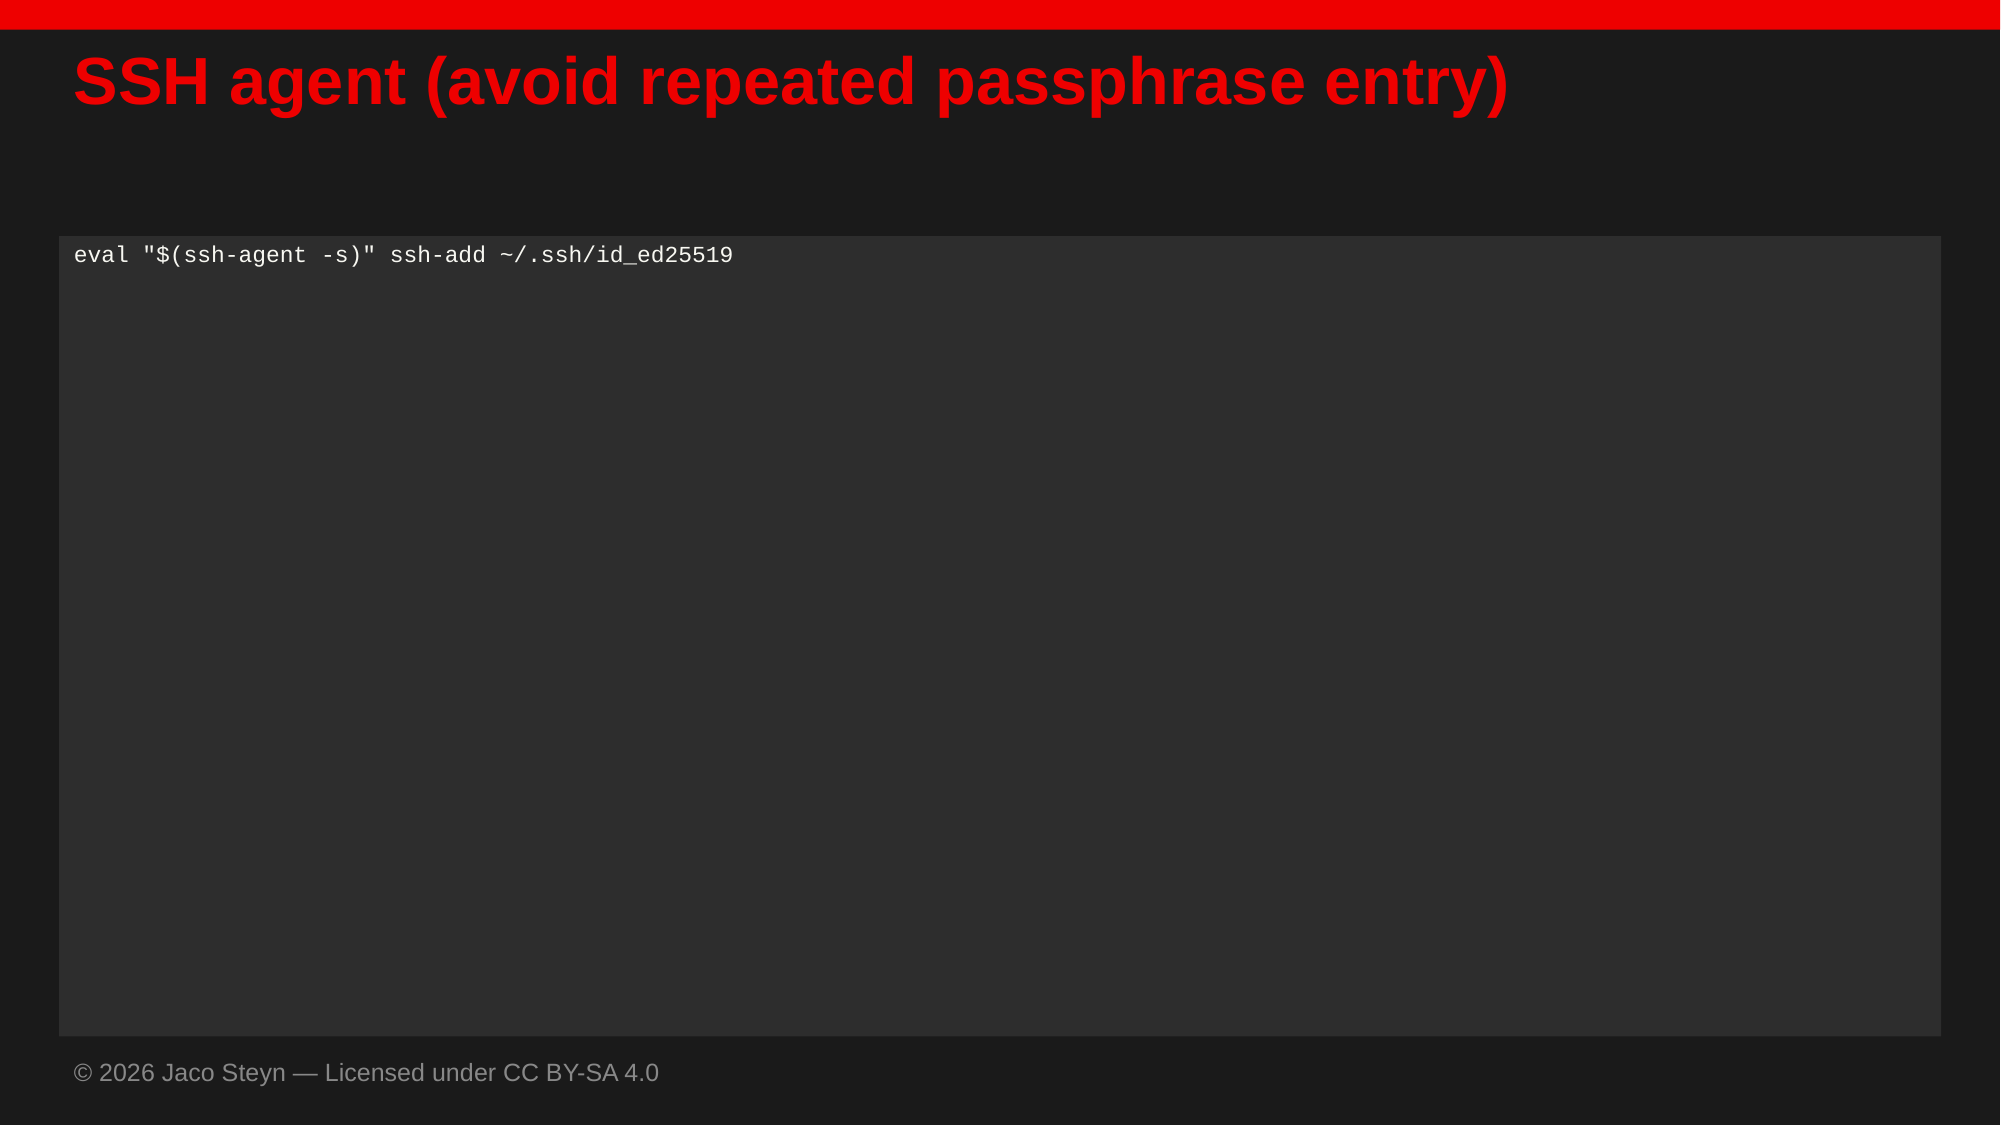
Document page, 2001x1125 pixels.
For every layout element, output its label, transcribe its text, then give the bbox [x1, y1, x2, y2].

text_box [0, 0, 2001, 30]
text_box SSH agent (avoid repeated passphrase entry) [59, 36, 1942, 208]
text_box eval "$(ssh-agent -s)" ssh-add ~/.ssh/id_ed25519 [59, 236, 1942, 1037]
text_box © 2026 Jaco Steyn — Licensed under CC BY-SA 4.0 [59, 1051, 1942, 1093]
